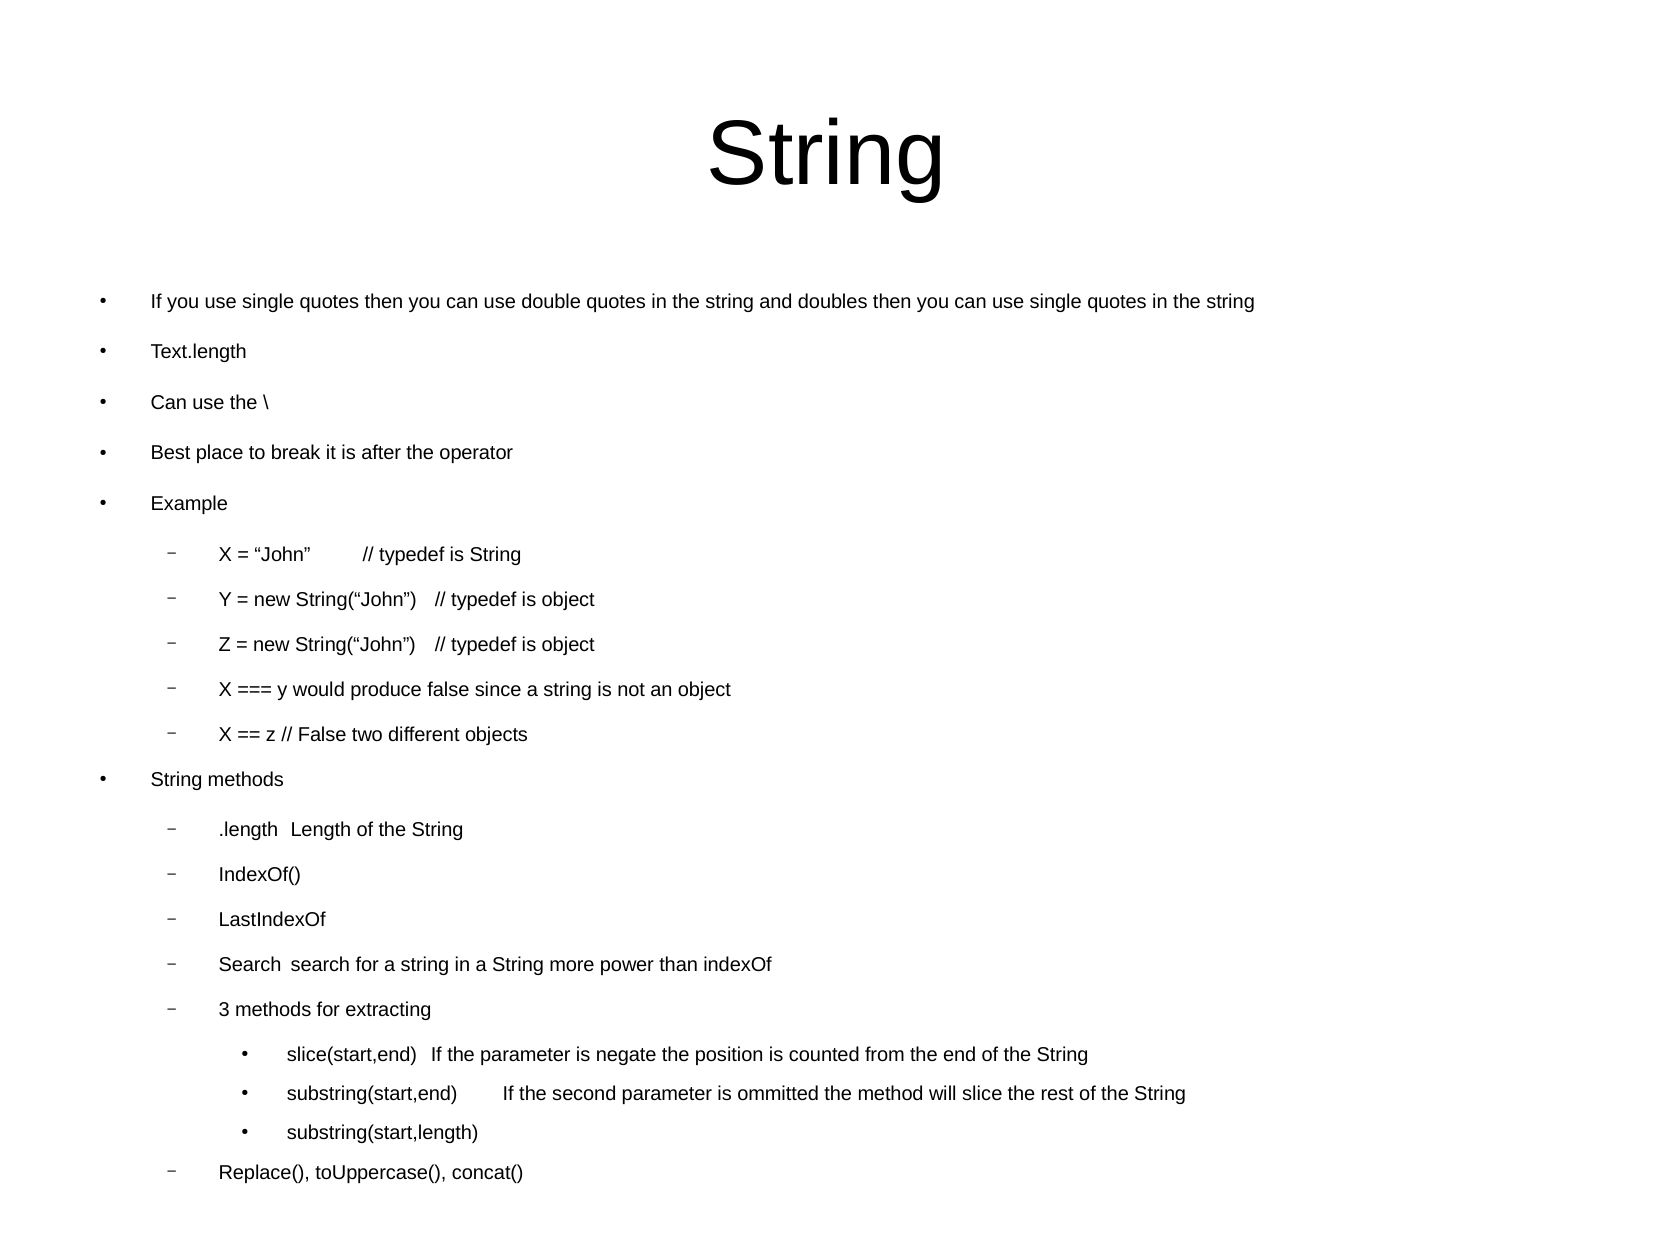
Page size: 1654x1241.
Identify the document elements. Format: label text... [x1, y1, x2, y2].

list If you use single quotes then you can use double quotes in the string and doubles then you can use single quotes in the string Text.length Can use the \ Best place to break it is after the operator Example X = “John” // typedef is String Y = new String(“John”) // typedef is object Z = new String(“John”) // typedef is object X === y would produce false since a string is not an object X == z // False two different objects String methods .length Length of the String IndexOf() LastIndexOf Search search for a string in a String more power than indexOf 3 methods for extracting slice(start,end) If the parameter is negate the position is counted from the end of the String substring(start,end) If the second parameter is ommitted the method will slice the rest of the String substring(start,length) Replace(), toUppercase(), concat() [82, 290, 1571, 1186]
title String [82, 49, 1571, 257]
